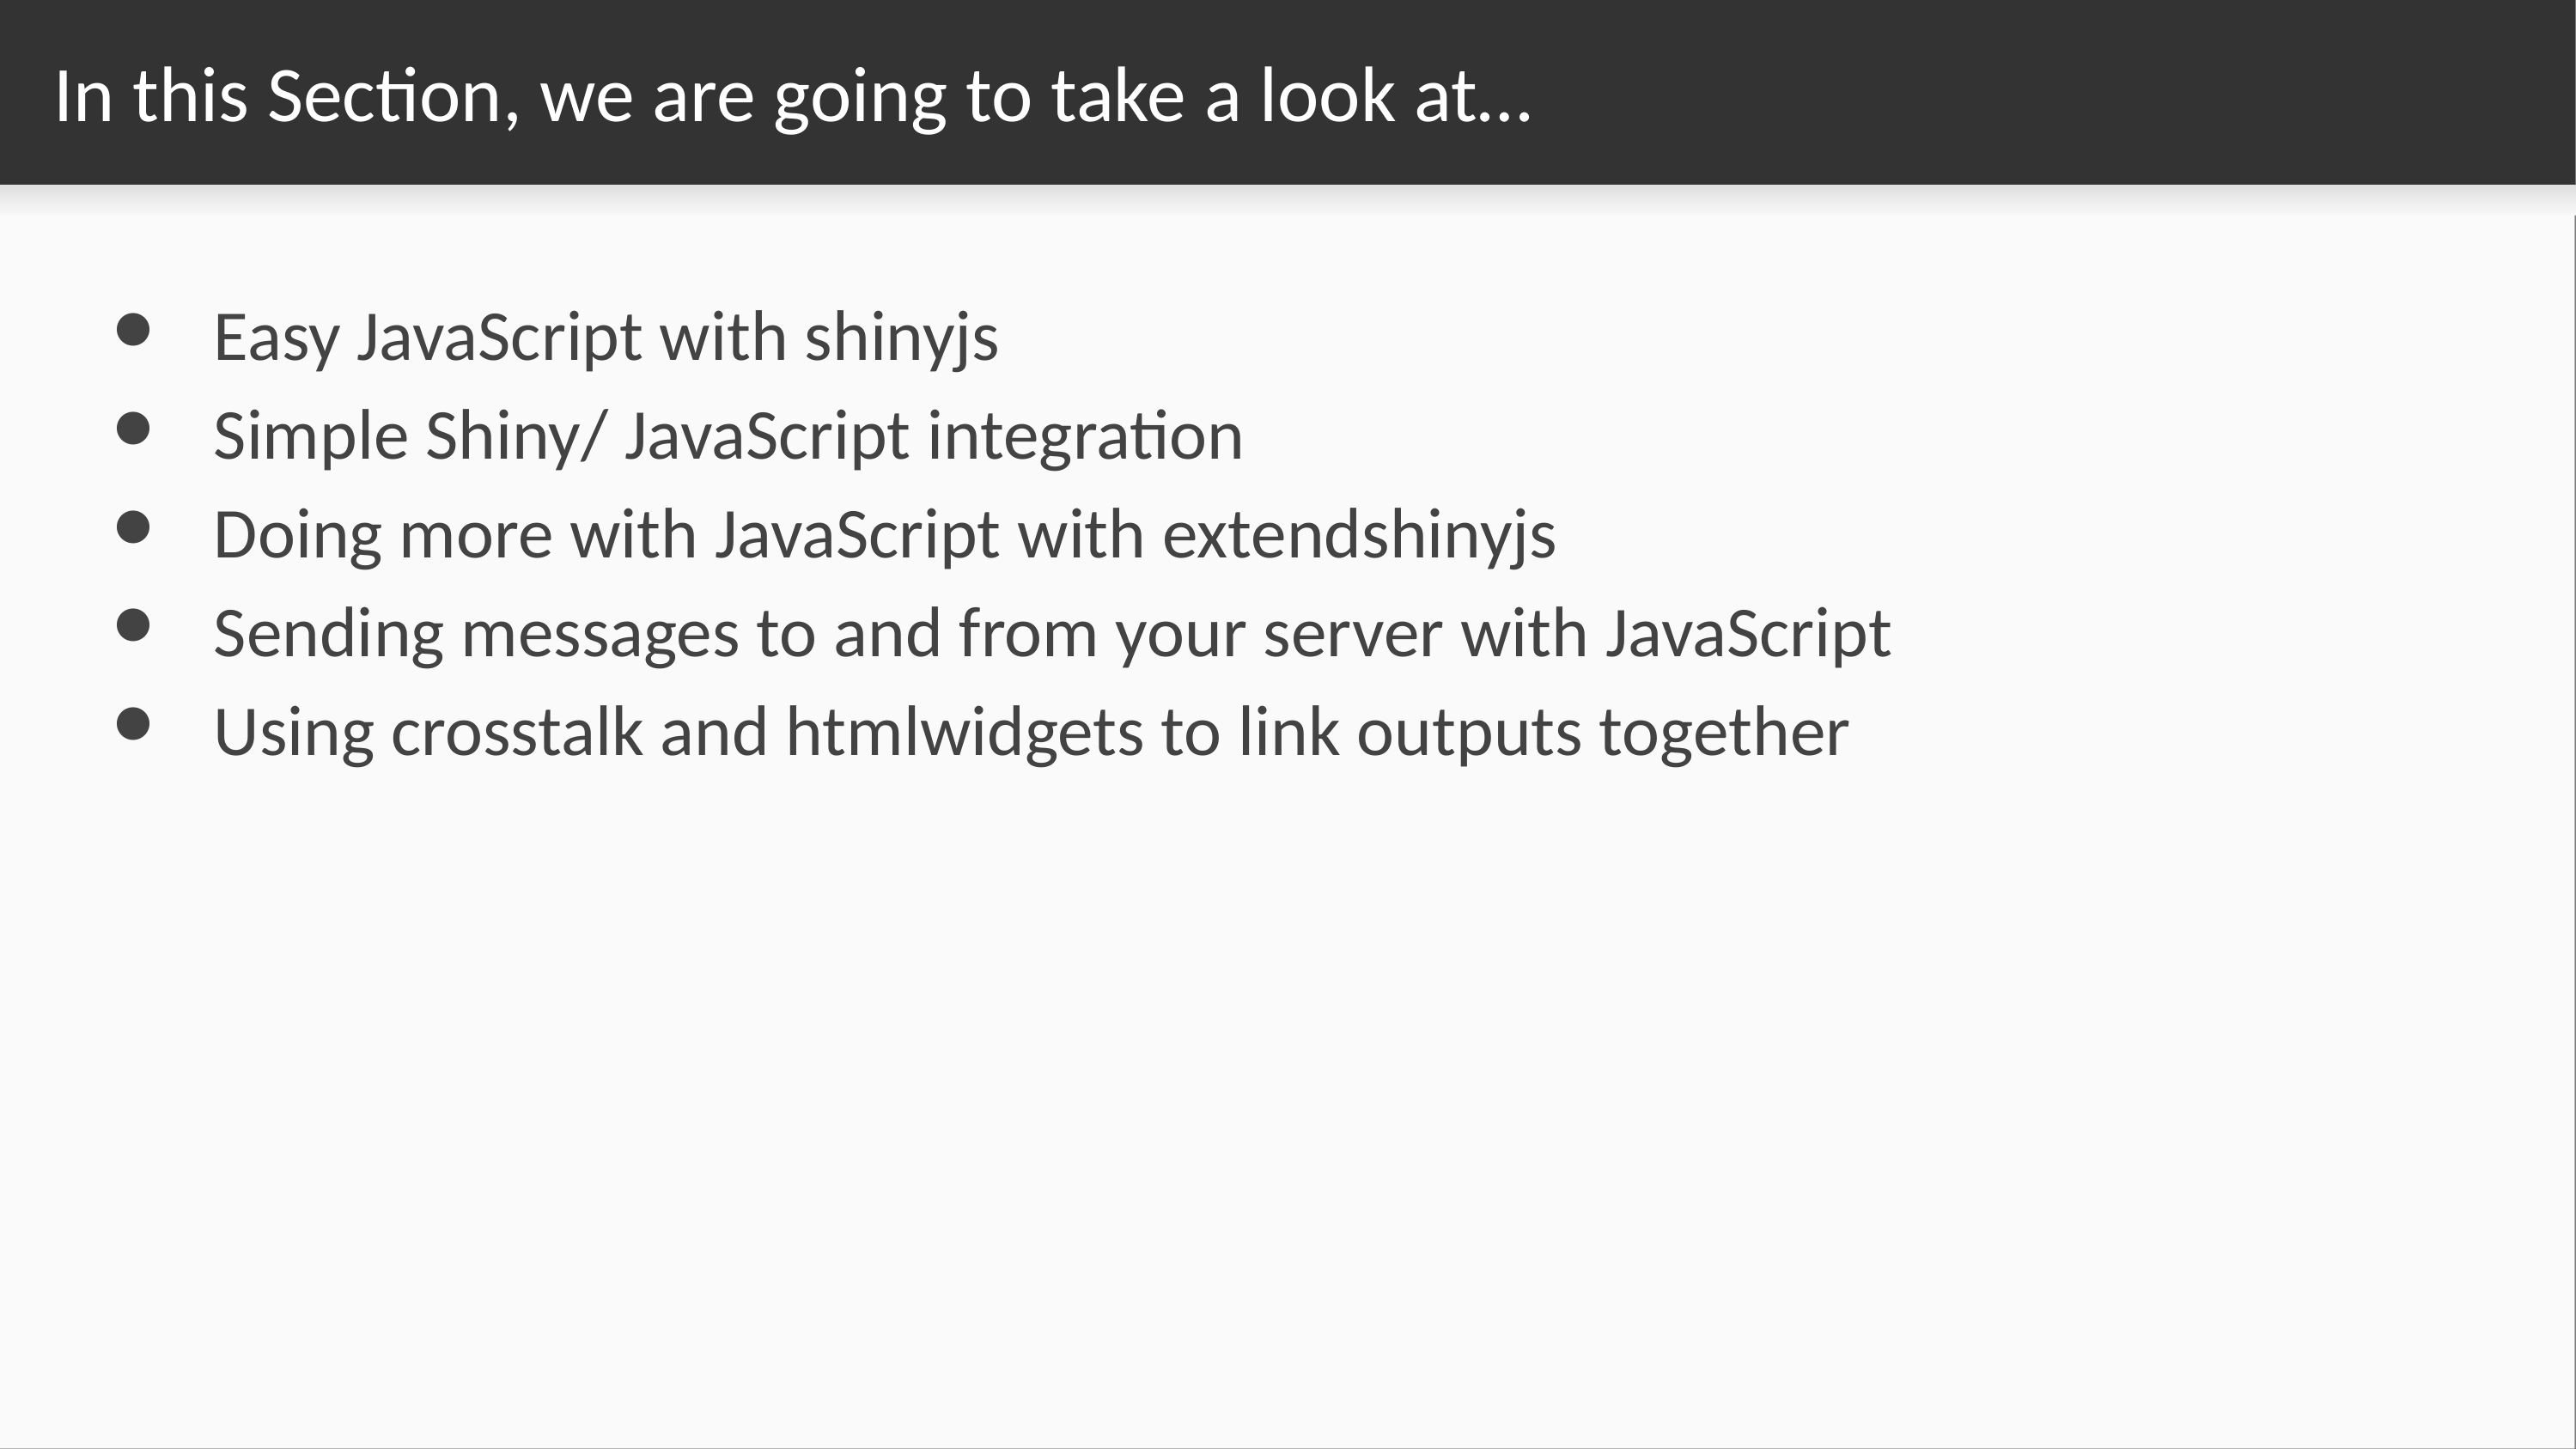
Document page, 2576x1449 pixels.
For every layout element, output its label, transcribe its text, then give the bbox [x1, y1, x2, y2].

title In this Section, we are going to take a look at… [27, 4, 2514, 175]
list Easy JavaScript with shinyjs Simple Shiny/ JavaScript integration Doing more with JavaScript with extendshinyjs Sending messages to and from your server with JavaScript Using crosstalk and htmlwidgets to link outputs together [59, 250, 2514, 1384]
